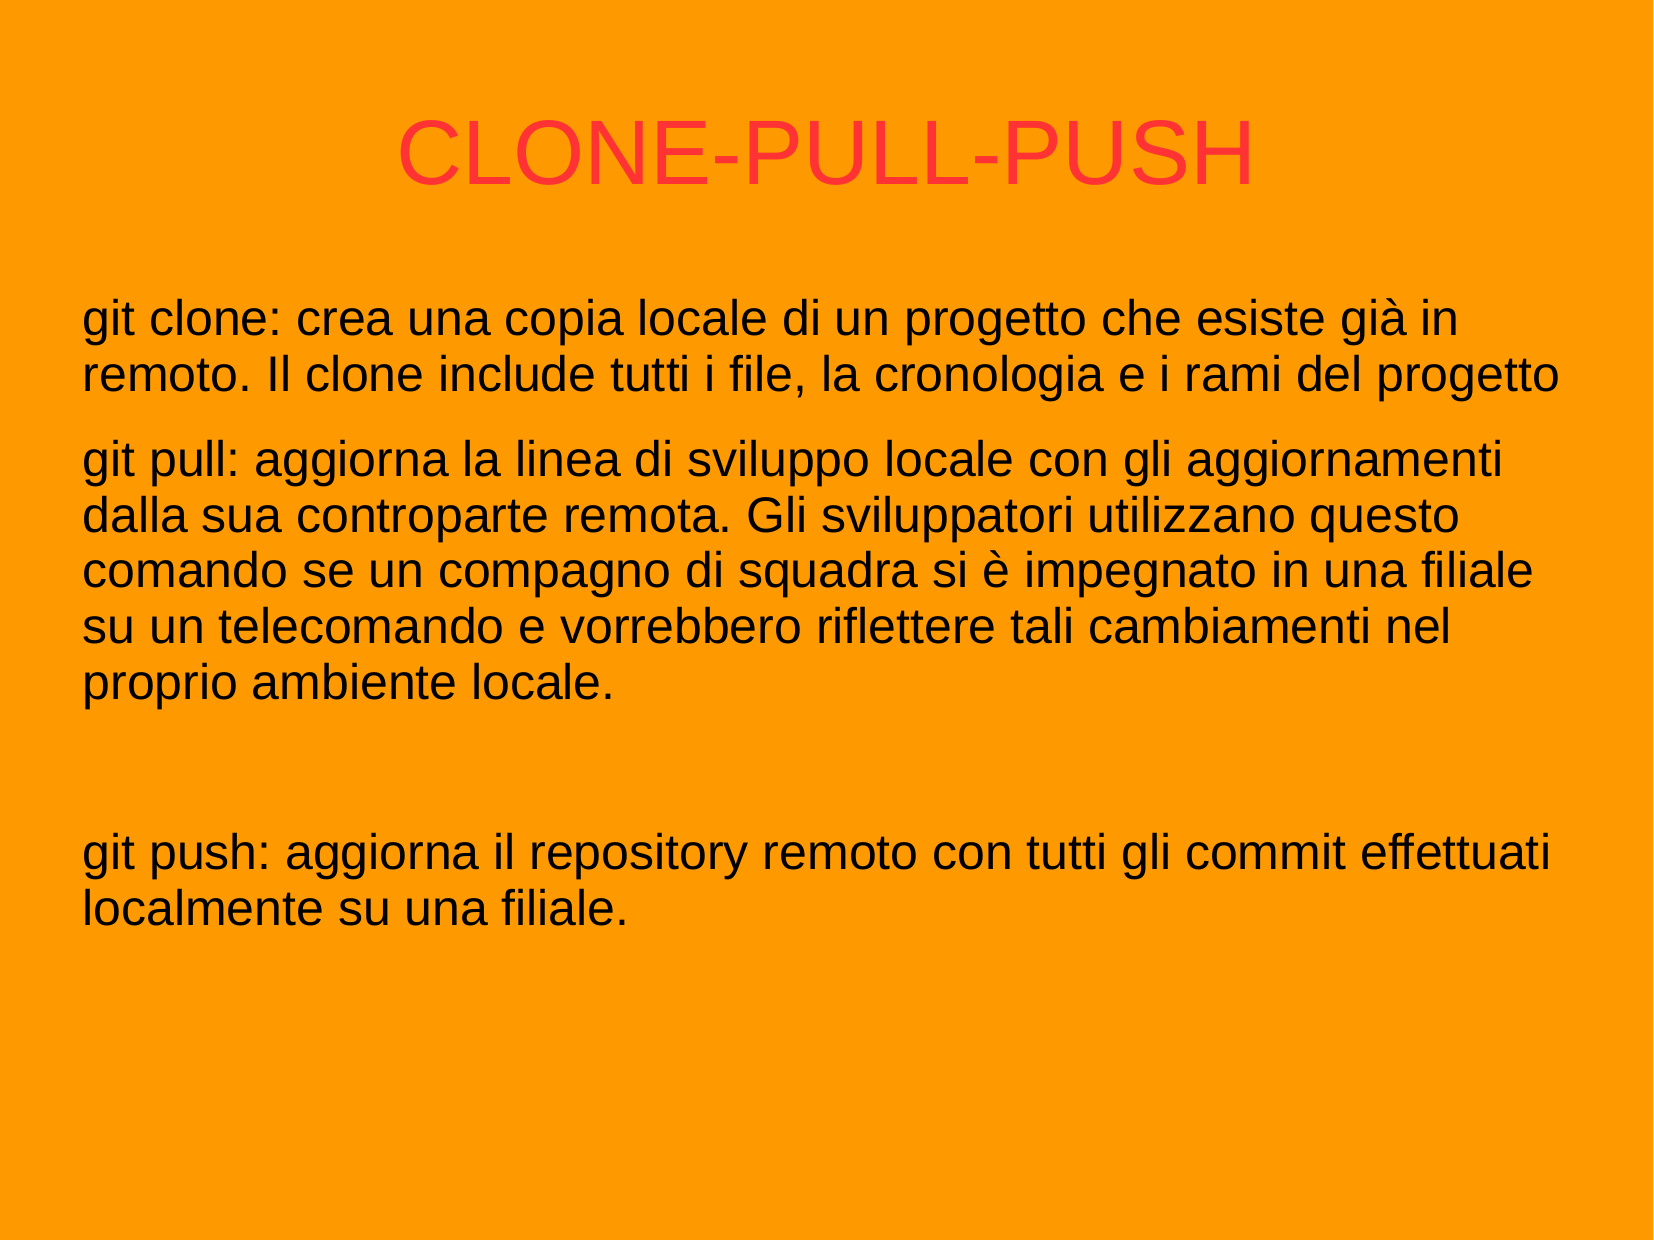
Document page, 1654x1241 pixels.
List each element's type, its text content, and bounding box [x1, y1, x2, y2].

title CLONE-PULL-PUSH [82, 49, 1571, 257]
list git clone: crea una copia locale di un progetto che esiste già in remoto. Il clone include tutti i file, la cronologia e i rami del progetto git pull: aggiorna la linea di sviluppo locale con gli aggiornamenti dalla sua controparte remota. Gli sviluppatori utilizzano questo comando se un compagno di squadra si è impegnato in una filiale su un telecomando e vorrebbero riflettere tali cambiamenti nel proprio ambiente locale. git push: aggiorna il repository remoto con tutti gli commit effettuati localmente su una filiale. [82, 290, 1571, 1109]
